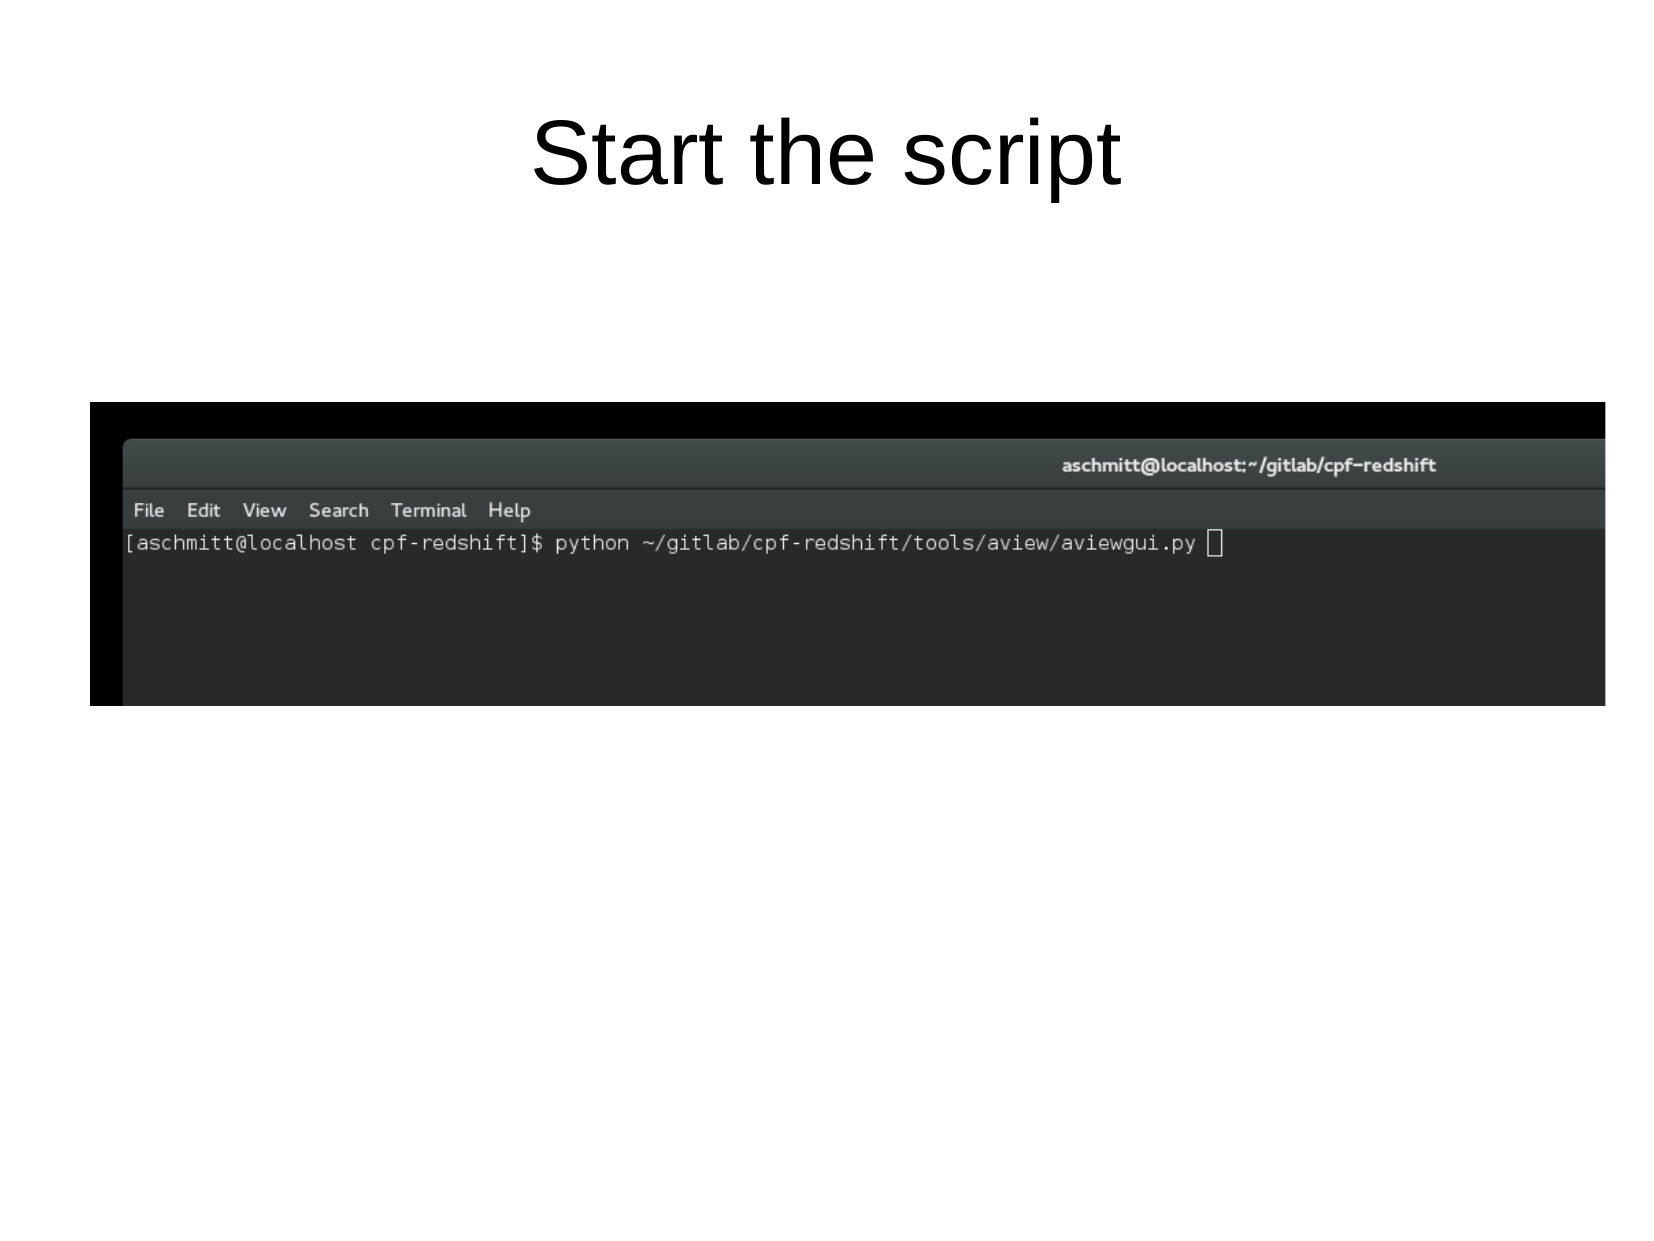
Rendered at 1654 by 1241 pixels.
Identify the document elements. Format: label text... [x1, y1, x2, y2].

picture [90, 402, 1606, 706]
title Start the script [82, 49, 1571, 257]
